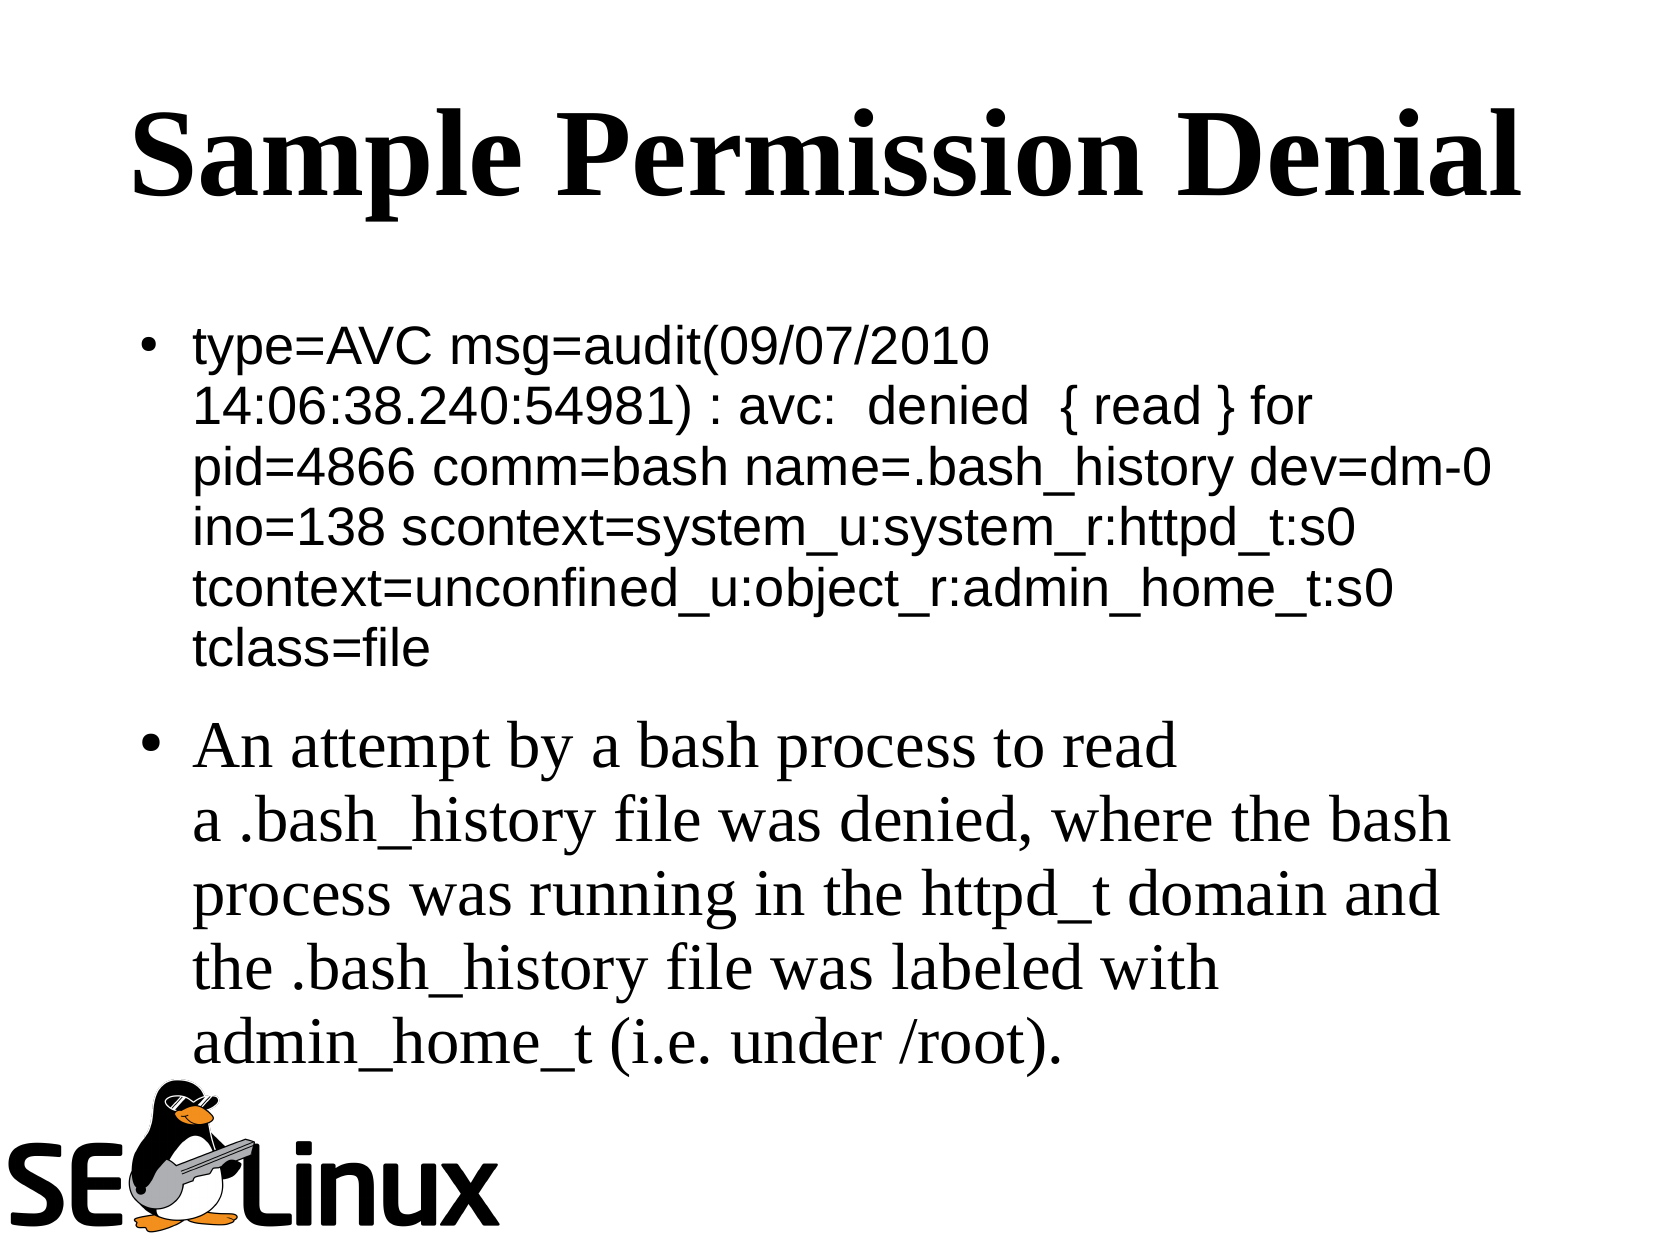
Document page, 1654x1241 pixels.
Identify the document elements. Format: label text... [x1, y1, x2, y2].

list type=AVC msg=audit(09/07/2010 14:06:38.240:54981) : avc: denied { read } for pid=4866 comm=bash name=.bash_history dev=dm-0 ino=138 scontext=system_u:system_r:httpd_t:s0 tcontext=unconfined_u:object_r:admin_home_t:s0 tclass=file An attempt by a bash process to read a .bash_history file was denied, where the bash process was running in the httpd_t domain and the .bash_history file was labeled with admin_home_t (i.e. under /root). [121, 315, 1534, 1134]
picture [0, 919, 526, 1241]
title Sample Permission Denial [82, 49, 1571, 257]
